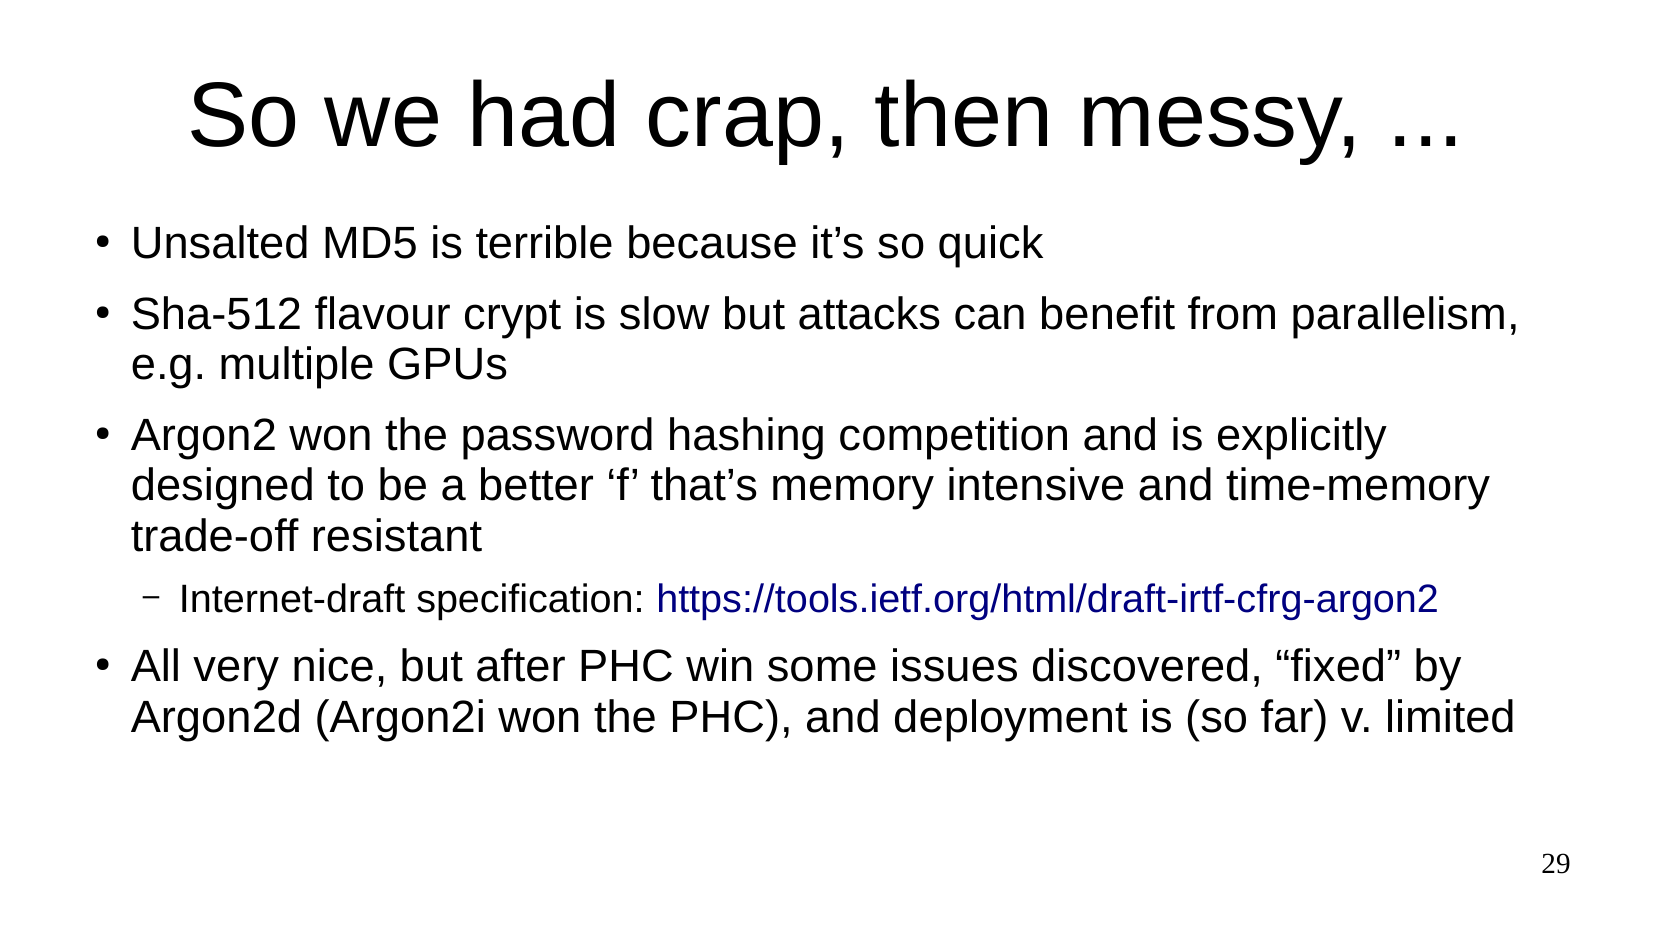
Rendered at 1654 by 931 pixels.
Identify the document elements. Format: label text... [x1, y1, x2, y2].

title So we had crap, then messy, ... [82, 37, 1571, 193]
list Unsalted MD5 is terrible because it’s so quick Sha-512 flavour crypt is slow but attacks can benefit from parallelism, e.g. multiple GPUs Argon2 won the password hashing competition and is explicitly designed to be a better ‘f’ that’s memory intensive and time-memory trade-off resistant Internet-draft specification: https://tools.ietf.org/html/draft-irtf-cfrg-argon2 All very nice, but after PHC win some issues discovered, “fixed” by Argon2d (Argon2i won the PHC), and deployment is (so far) v. limited [82, 217, 1571, 758]
